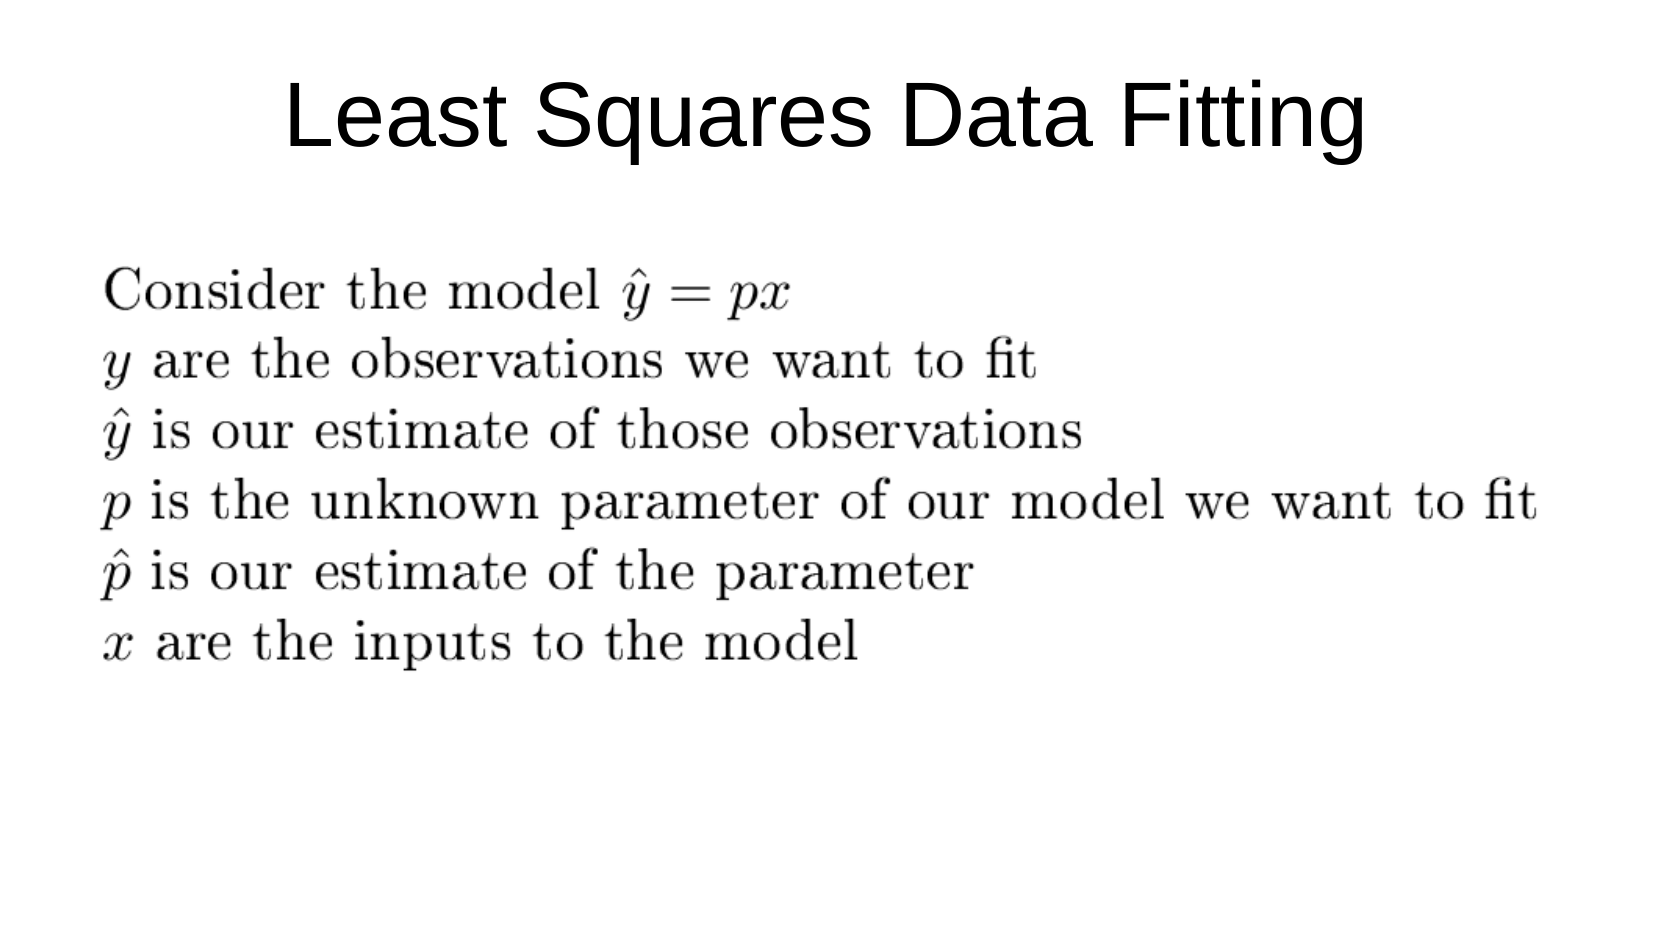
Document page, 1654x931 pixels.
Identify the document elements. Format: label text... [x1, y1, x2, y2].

picture [74, 254, 1580, 677]
title Least Squares Data Fitting [82, 37, 1571, 193]
